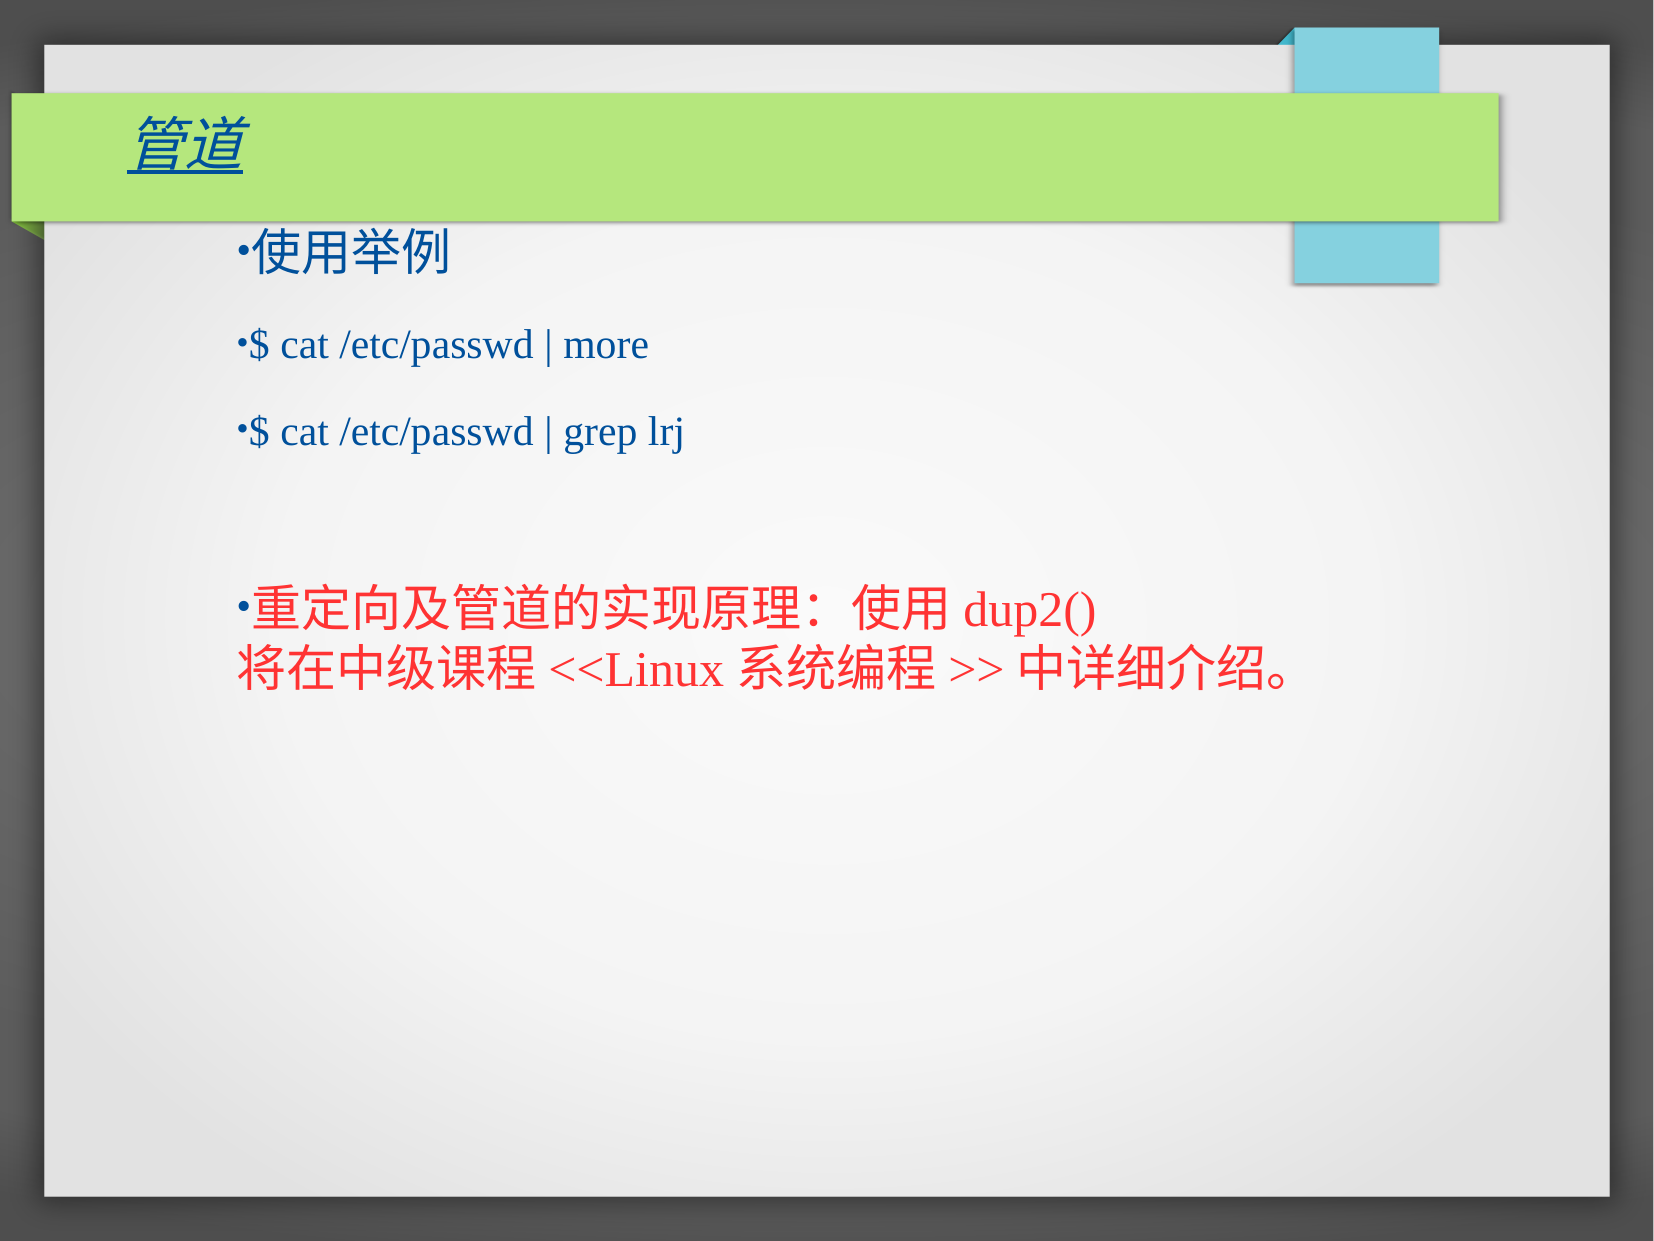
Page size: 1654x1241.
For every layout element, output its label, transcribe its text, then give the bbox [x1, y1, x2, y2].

text_box 管道 使用举例 $ cat /etc/passwd | more $ cat /etc/passwd | grep lrj 重定向及管道的实现原理：使用dup2() 将在中级课程<<Linux系统编程>>中详细介绍。 [71, 99, 1595, 705]
picture [0, 0, 1654, 1241]
